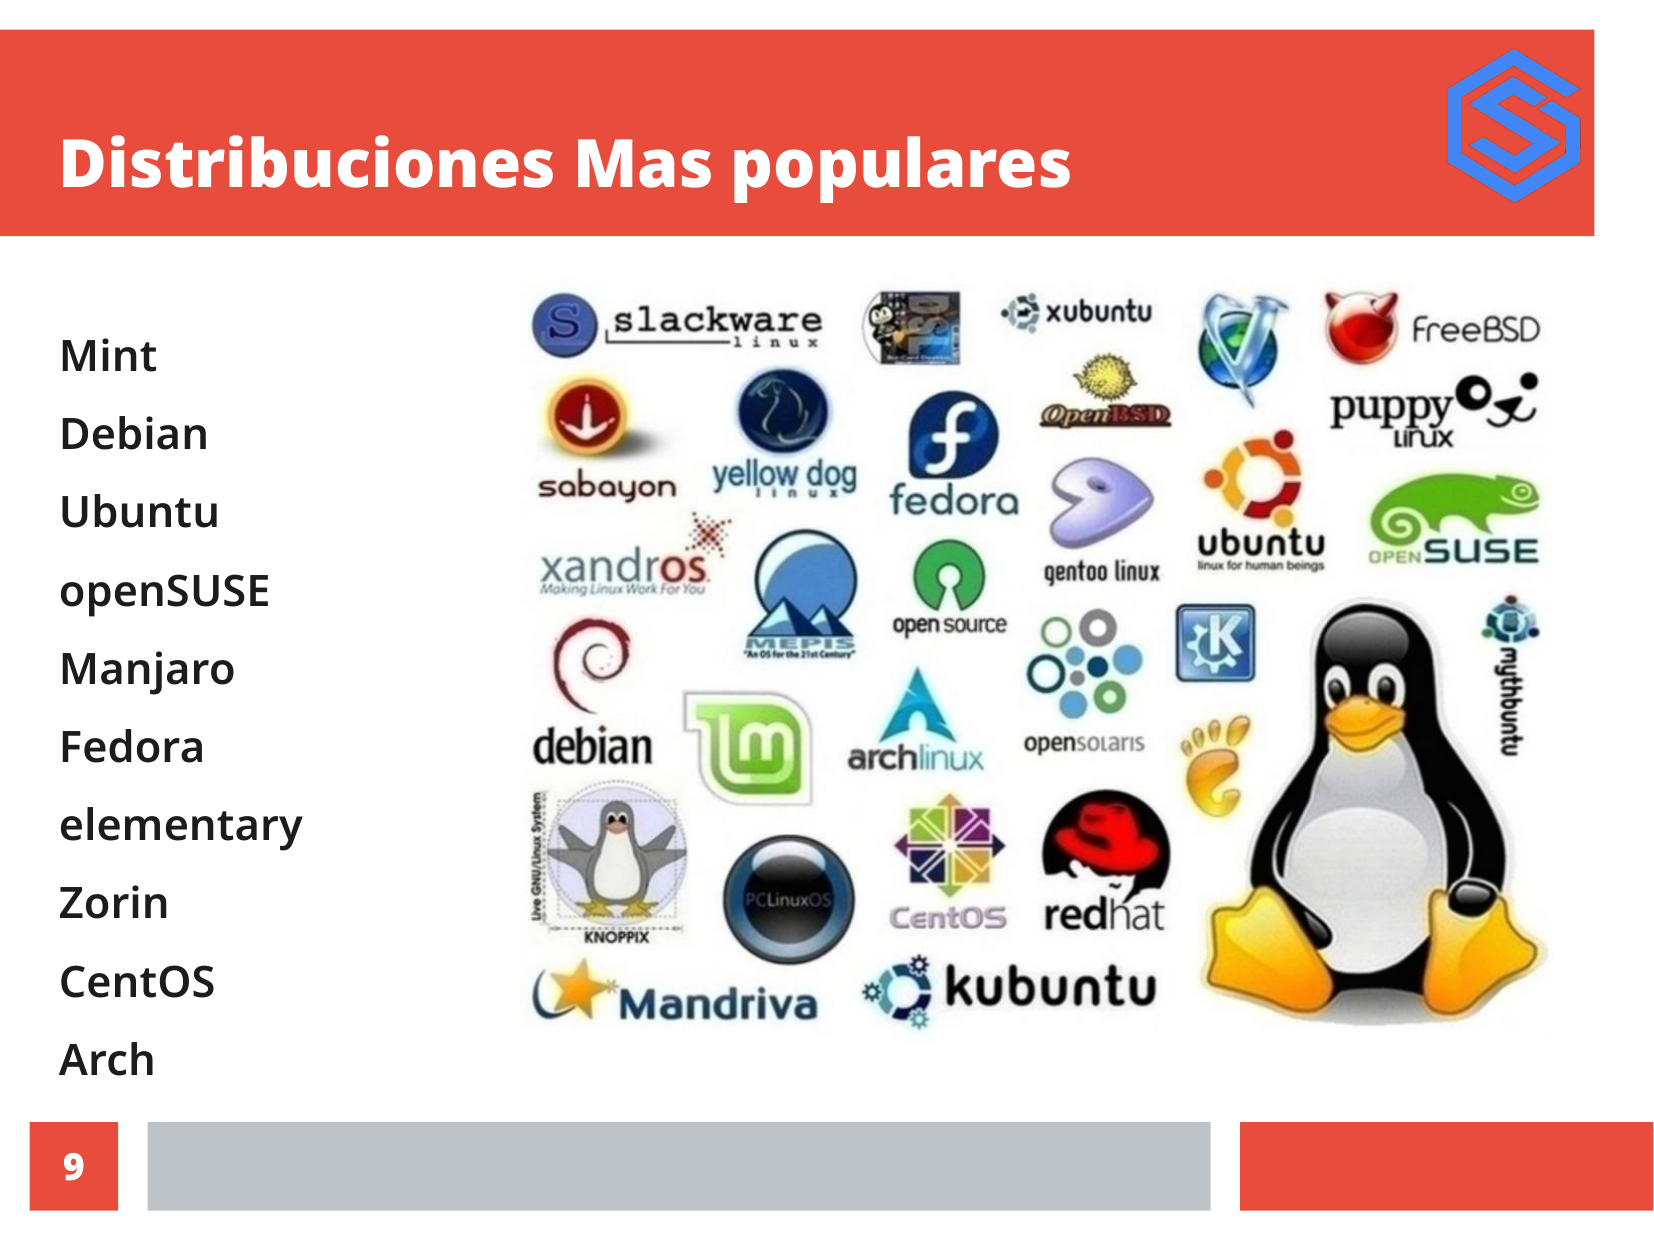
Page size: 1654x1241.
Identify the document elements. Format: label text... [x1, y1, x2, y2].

picture [1446, 47, 1581, 204]
picture [520, 268, 1553, 1043]
title Distribuciones Mas populares [59, 59, 1595, 207]
list Mint Debian Ubuntu openSUSE Manjaro Fedora elementary Zorin CentOS Arch [59, 324, 1565, 1093]
